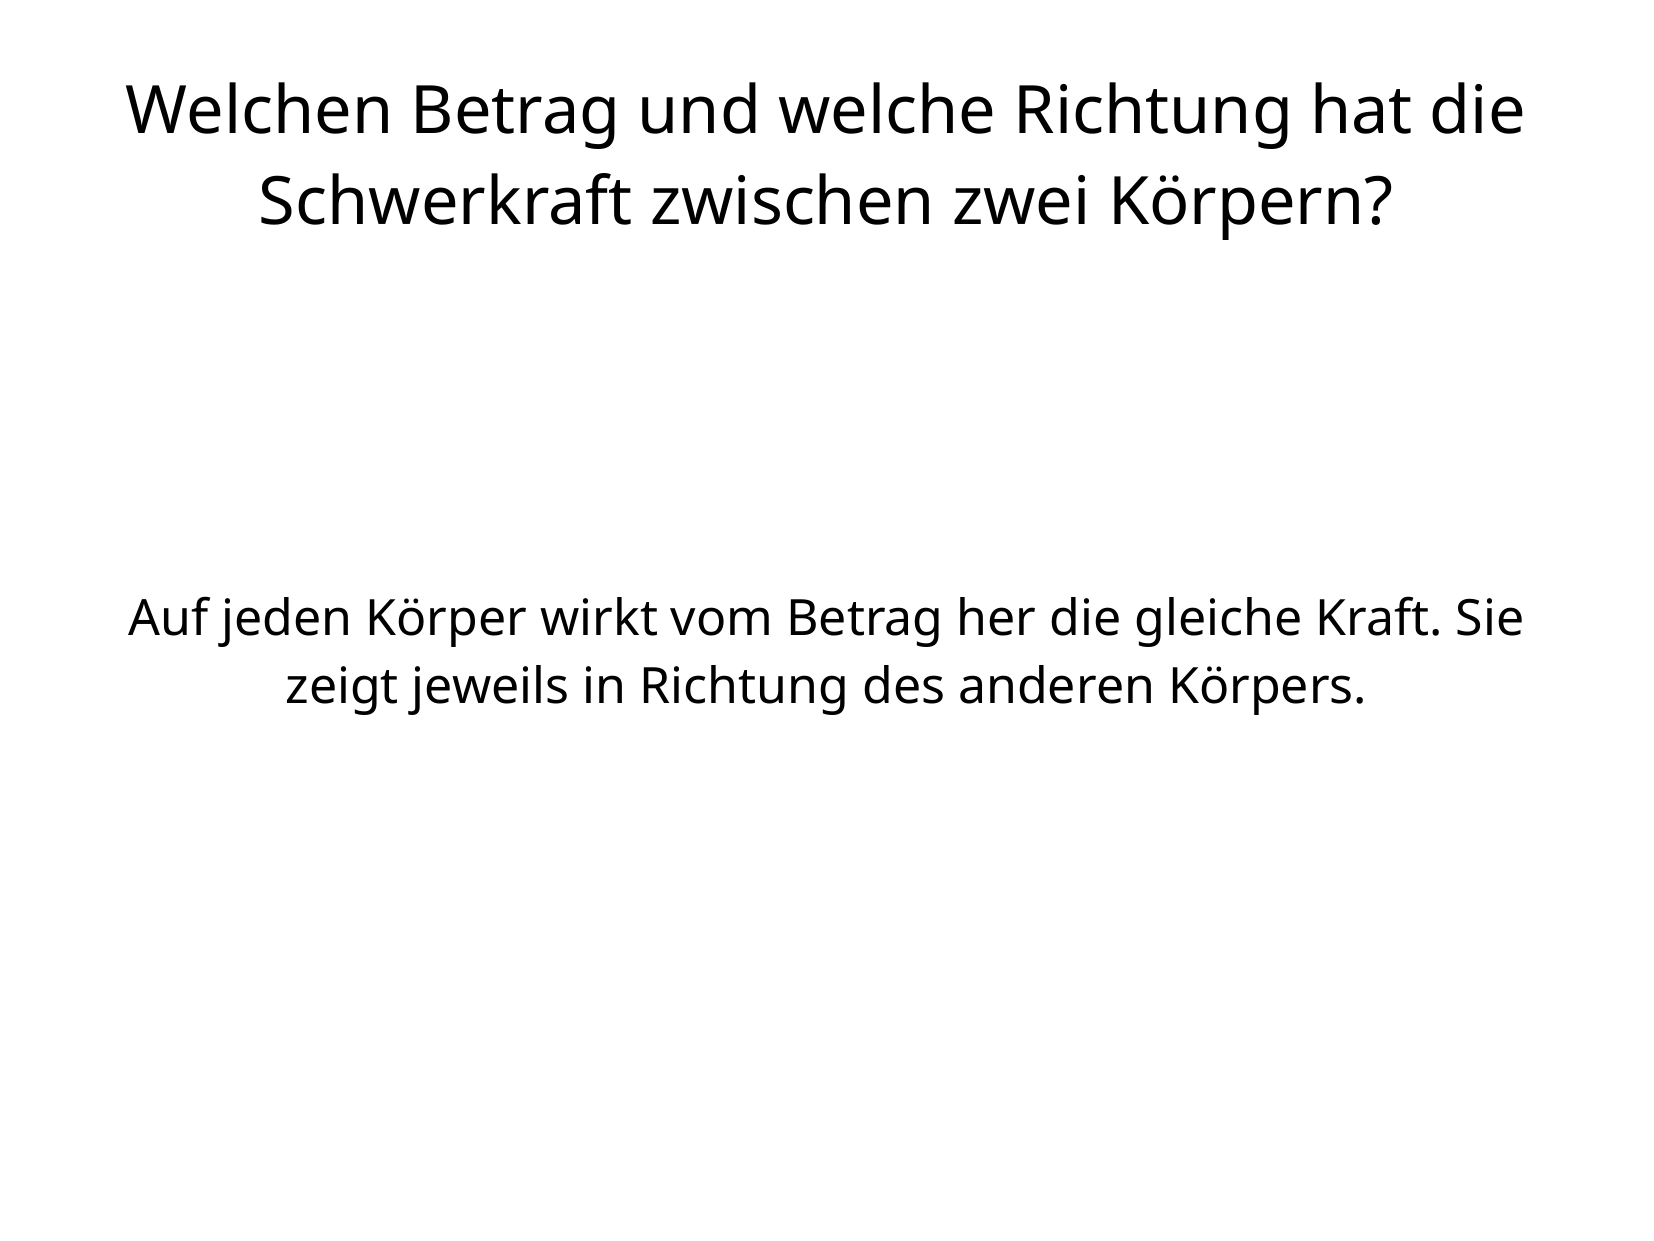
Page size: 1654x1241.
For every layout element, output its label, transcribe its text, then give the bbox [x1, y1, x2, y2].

subtitle Auf jeden Körper wirkt vom Betrag her die gleiche Kraft. Sie zeigt jeweils in Richtung des anderen Körpers. [82, 290, 1571, 1010]
title Welchen Betrag und welche Richtung hat die Schwerkraft zwischen zwei Körpern? [82, 49, 1571, 257]
